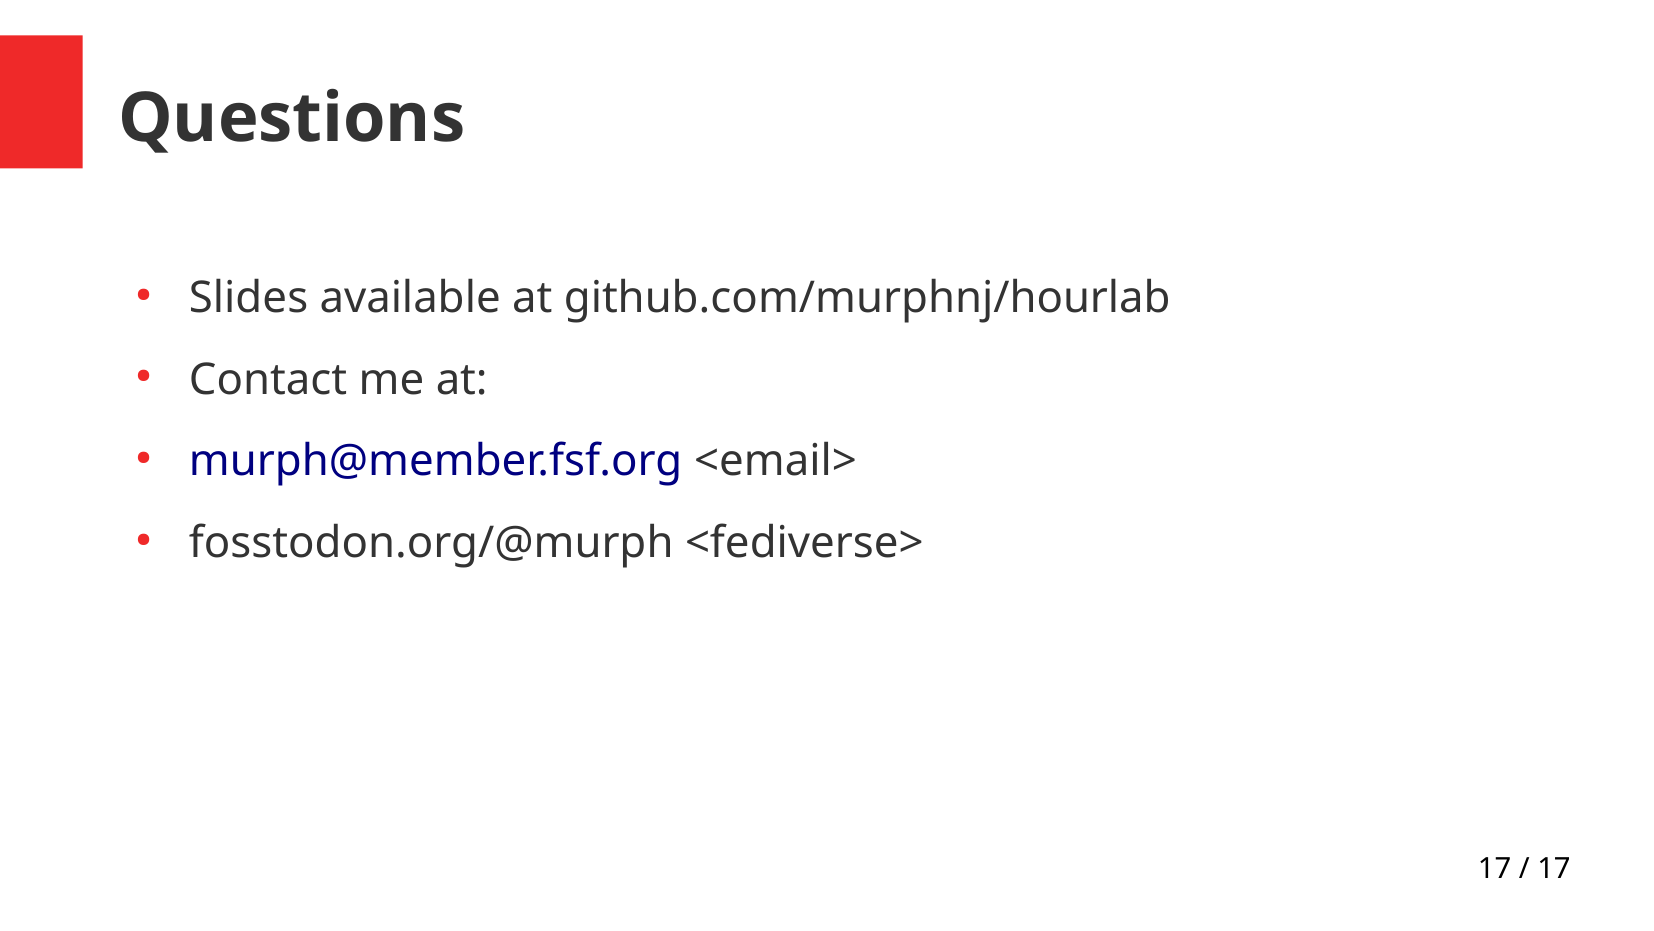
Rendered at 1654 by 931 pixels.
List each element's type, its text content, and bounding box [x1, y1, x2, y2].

title Questions [118, 37, 1571, 193]
list Slides available at github.com/murphnj/hourlab Contact me at: murph@member.fsf.org <email> fosstodon.org/@murph <fediverse> [118, 265, 1536, 806]
